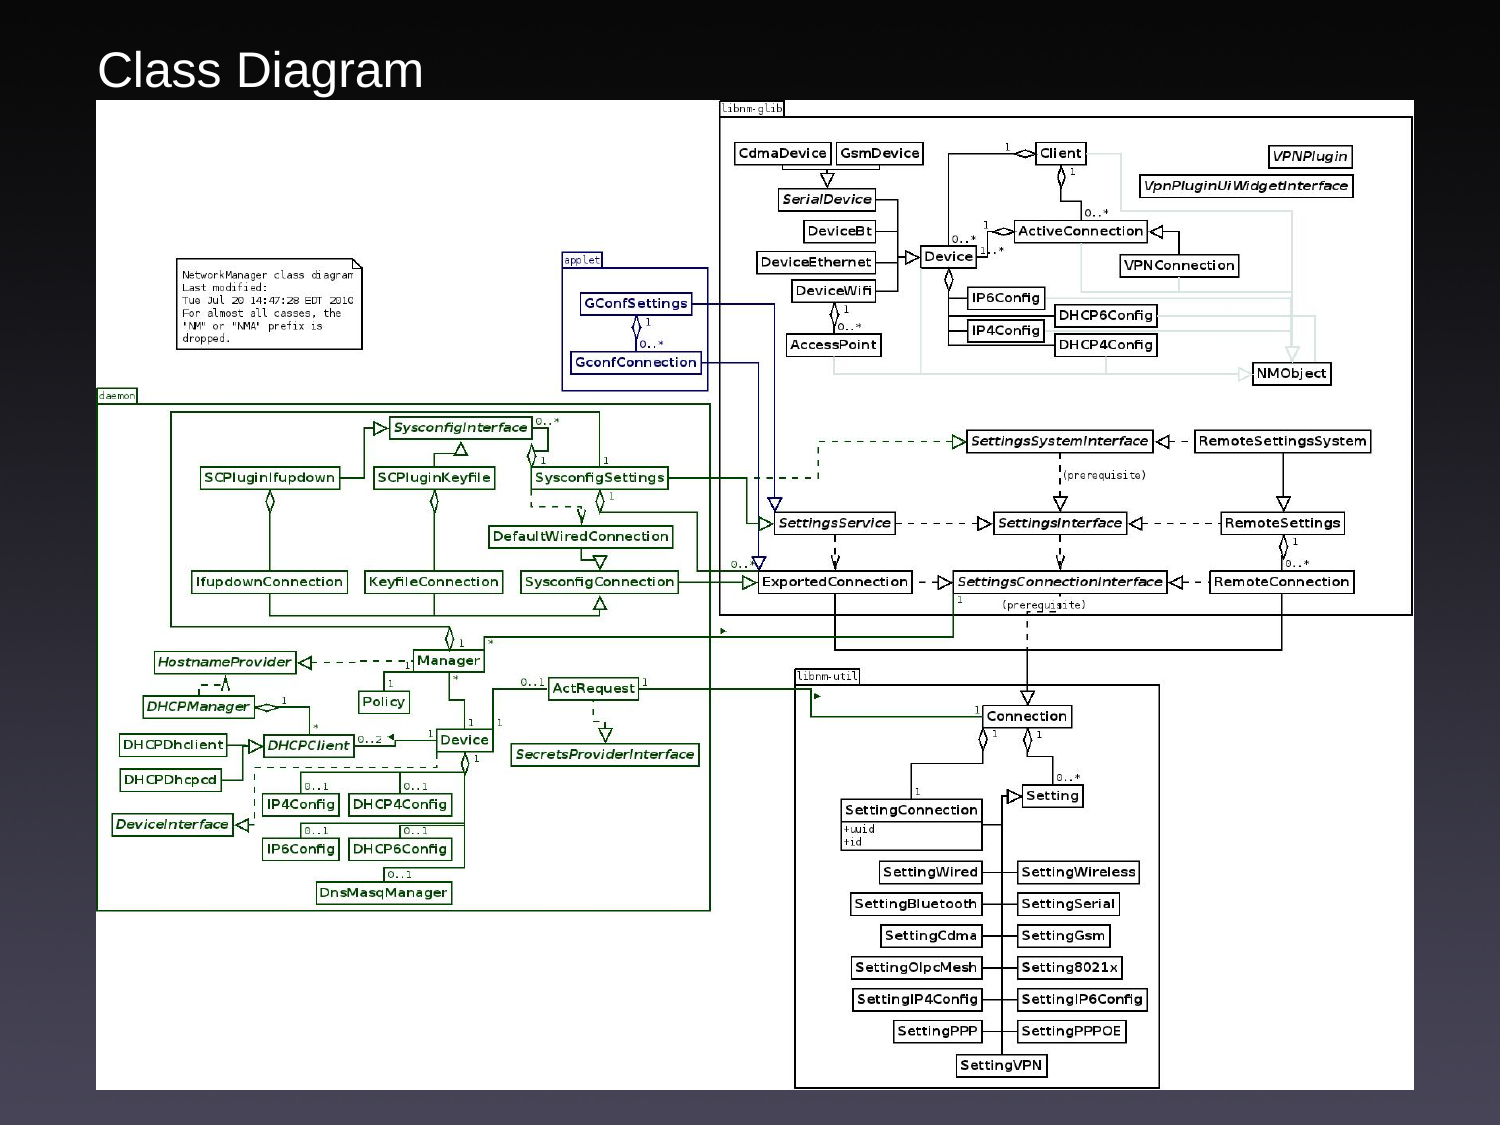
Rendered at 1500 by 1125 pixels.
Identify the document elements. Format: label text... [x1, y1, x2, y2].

picture [0, 0, 1500, 1125]
text_box Class Diagram [97, 42, 426, 99]
